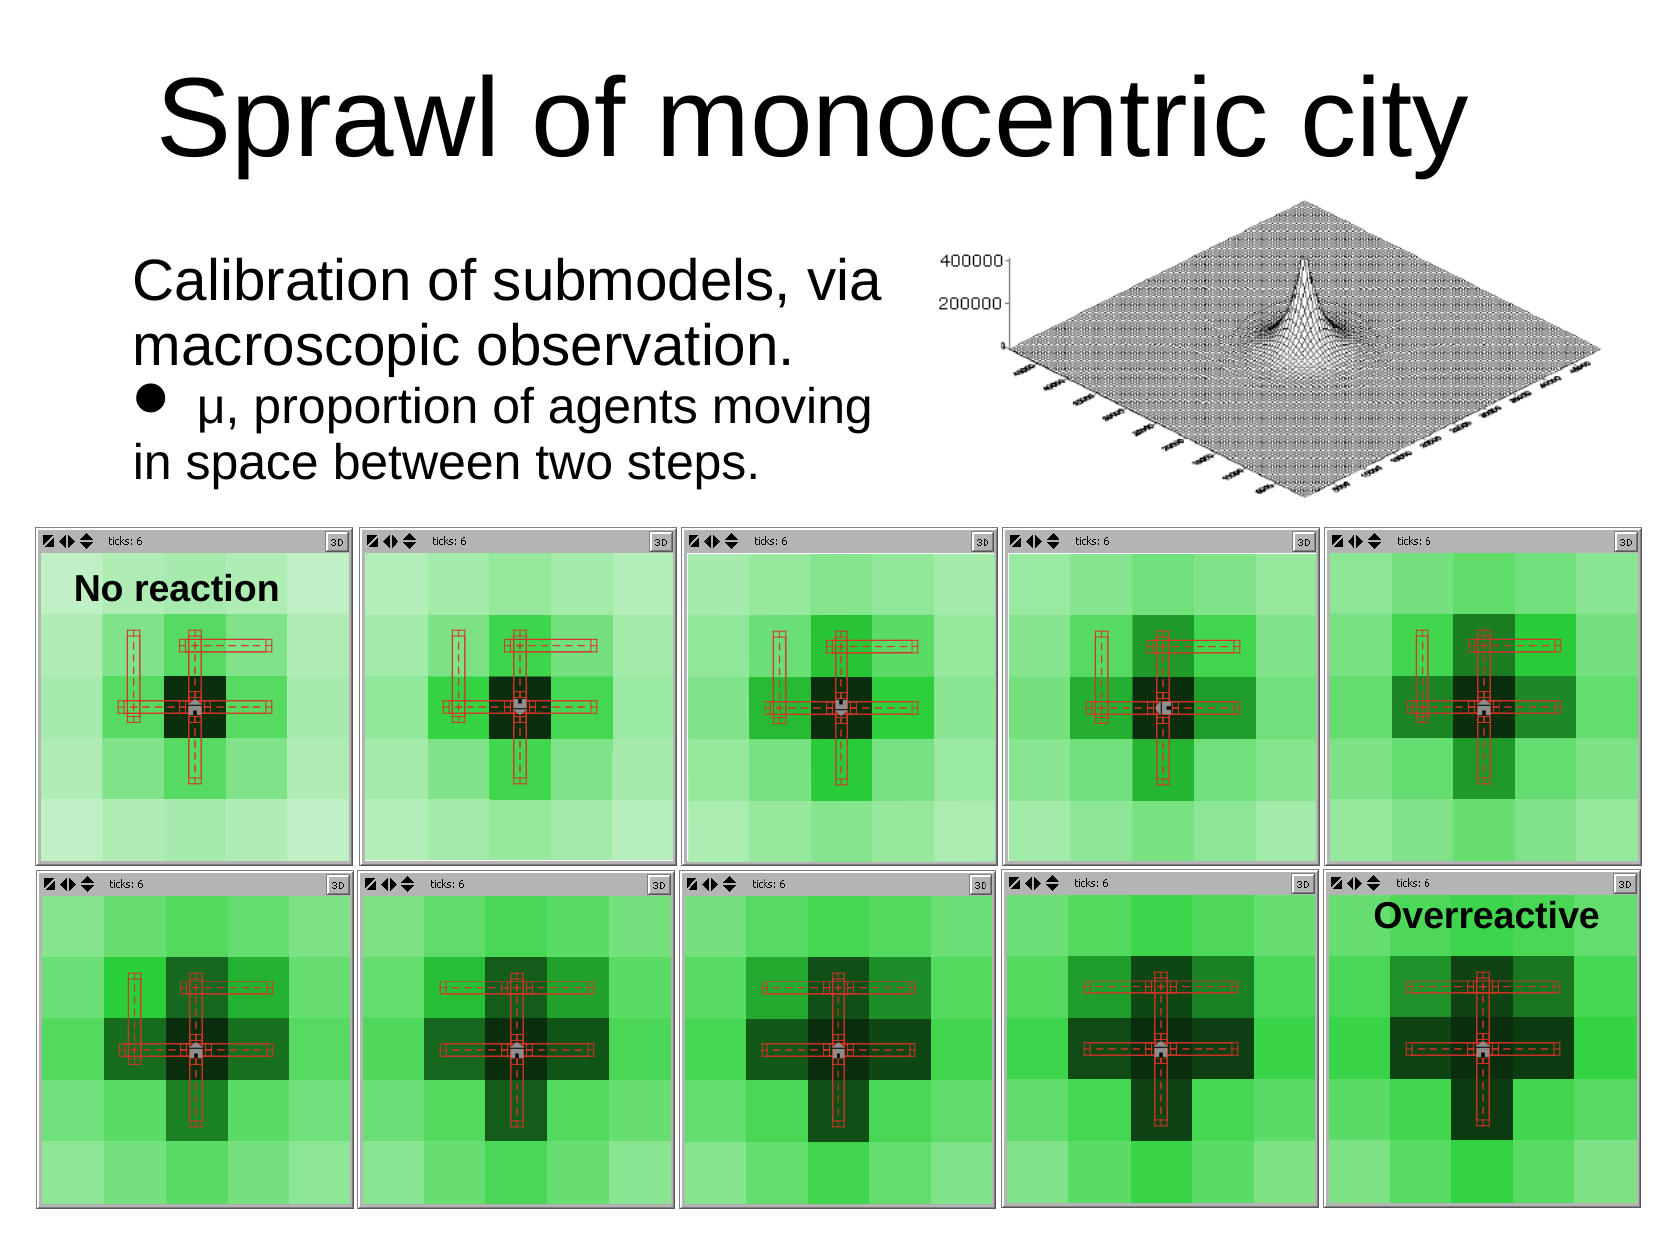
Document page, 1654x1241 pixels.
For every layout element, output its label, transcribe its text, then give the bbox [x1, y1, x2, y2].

picture [929, 188, 1619, 514]
text_box Sprawl of monocentric city [20, 40, 1607, 182]
text_box Calibration of submodels, via macroscopic observation. μ, proportion of agents moving in space between two steps. [118, 236, 901, 414]
text_box No reaction [59, 561, 295, 618]
text_box Overreactive [1358, 888, 1614, 945]
picture [29, 524, 1647, 1211]
